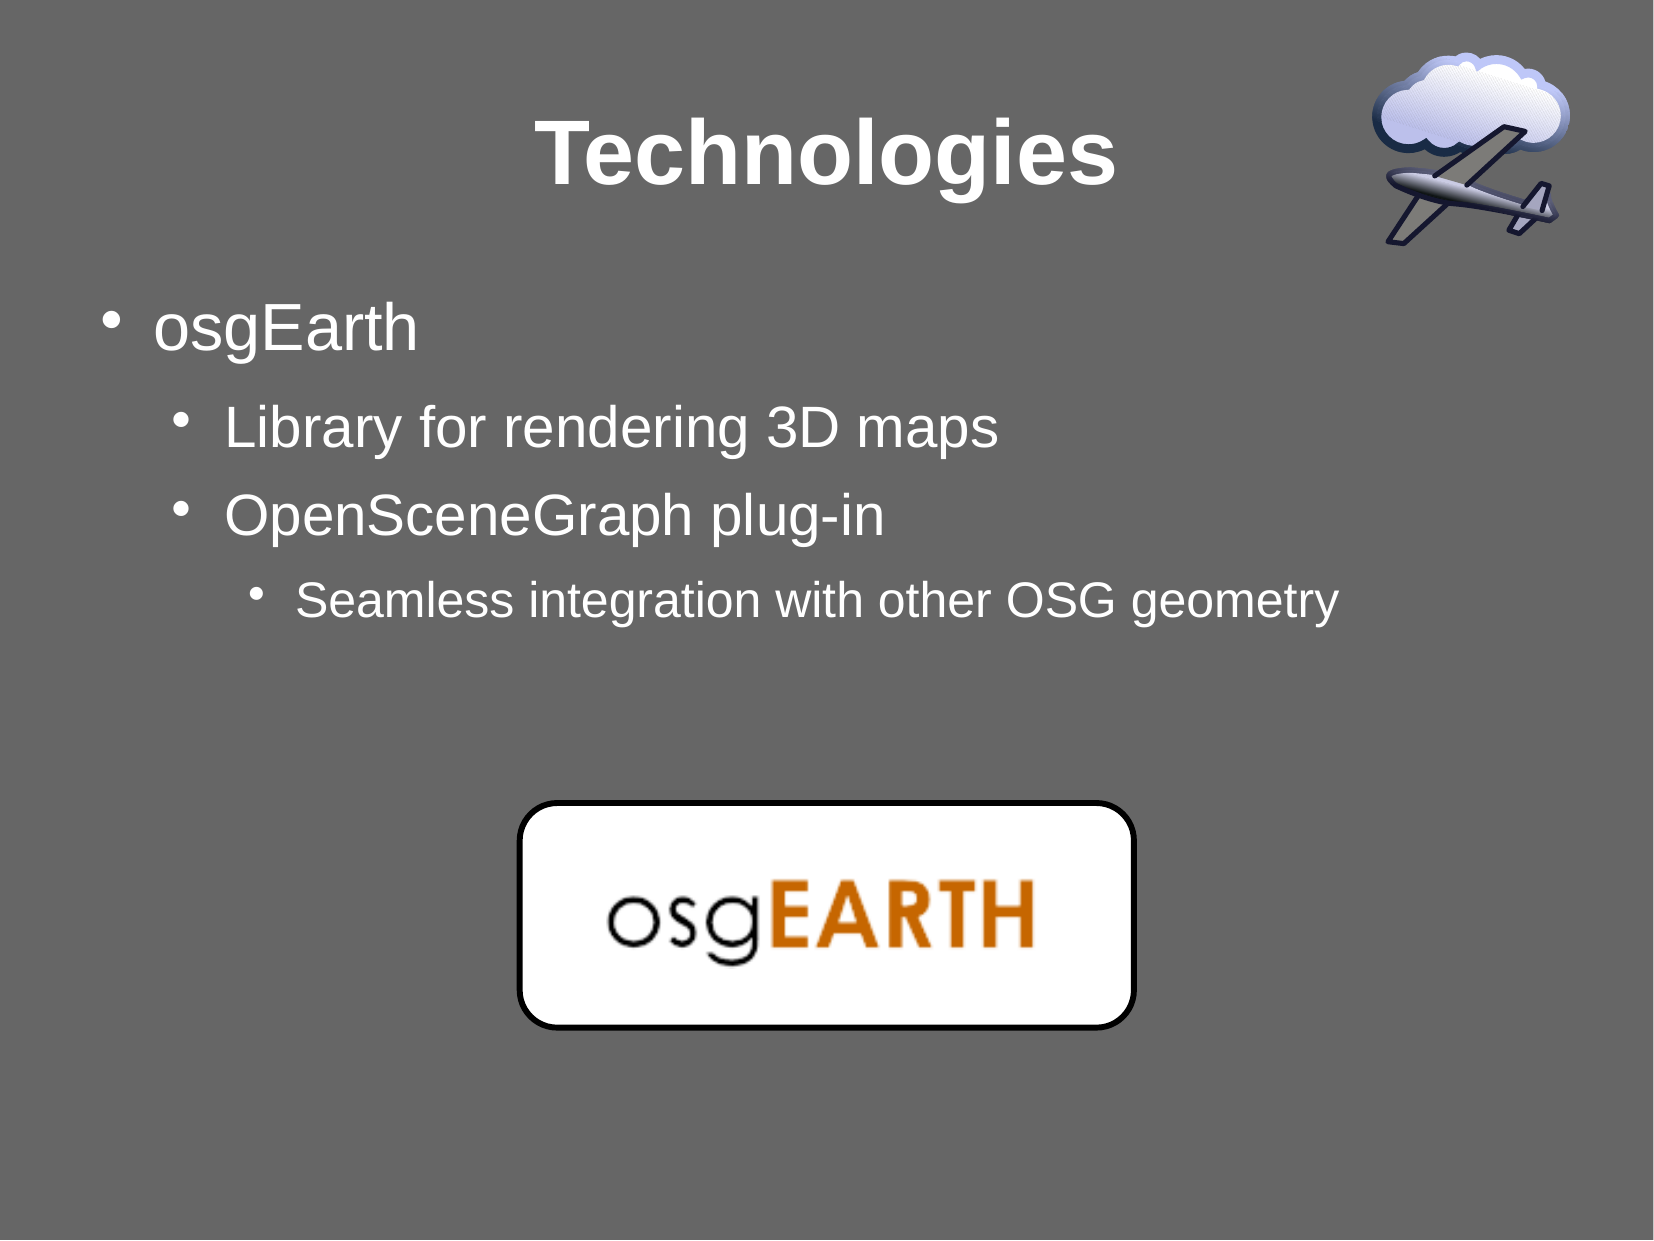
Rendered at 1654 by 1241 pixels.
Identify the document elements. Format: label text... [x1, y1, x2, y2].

text_box [519, 803, 1134, 1028]
picture [605, 873, 1040, 969]
list osgEarth Library for rendering 3D maps OpenSceneGraph plug-in Seamless integration with other OSG geometry [82, 290, 1538, 1010]
title Technologies [82, 49, 1571, 257]
